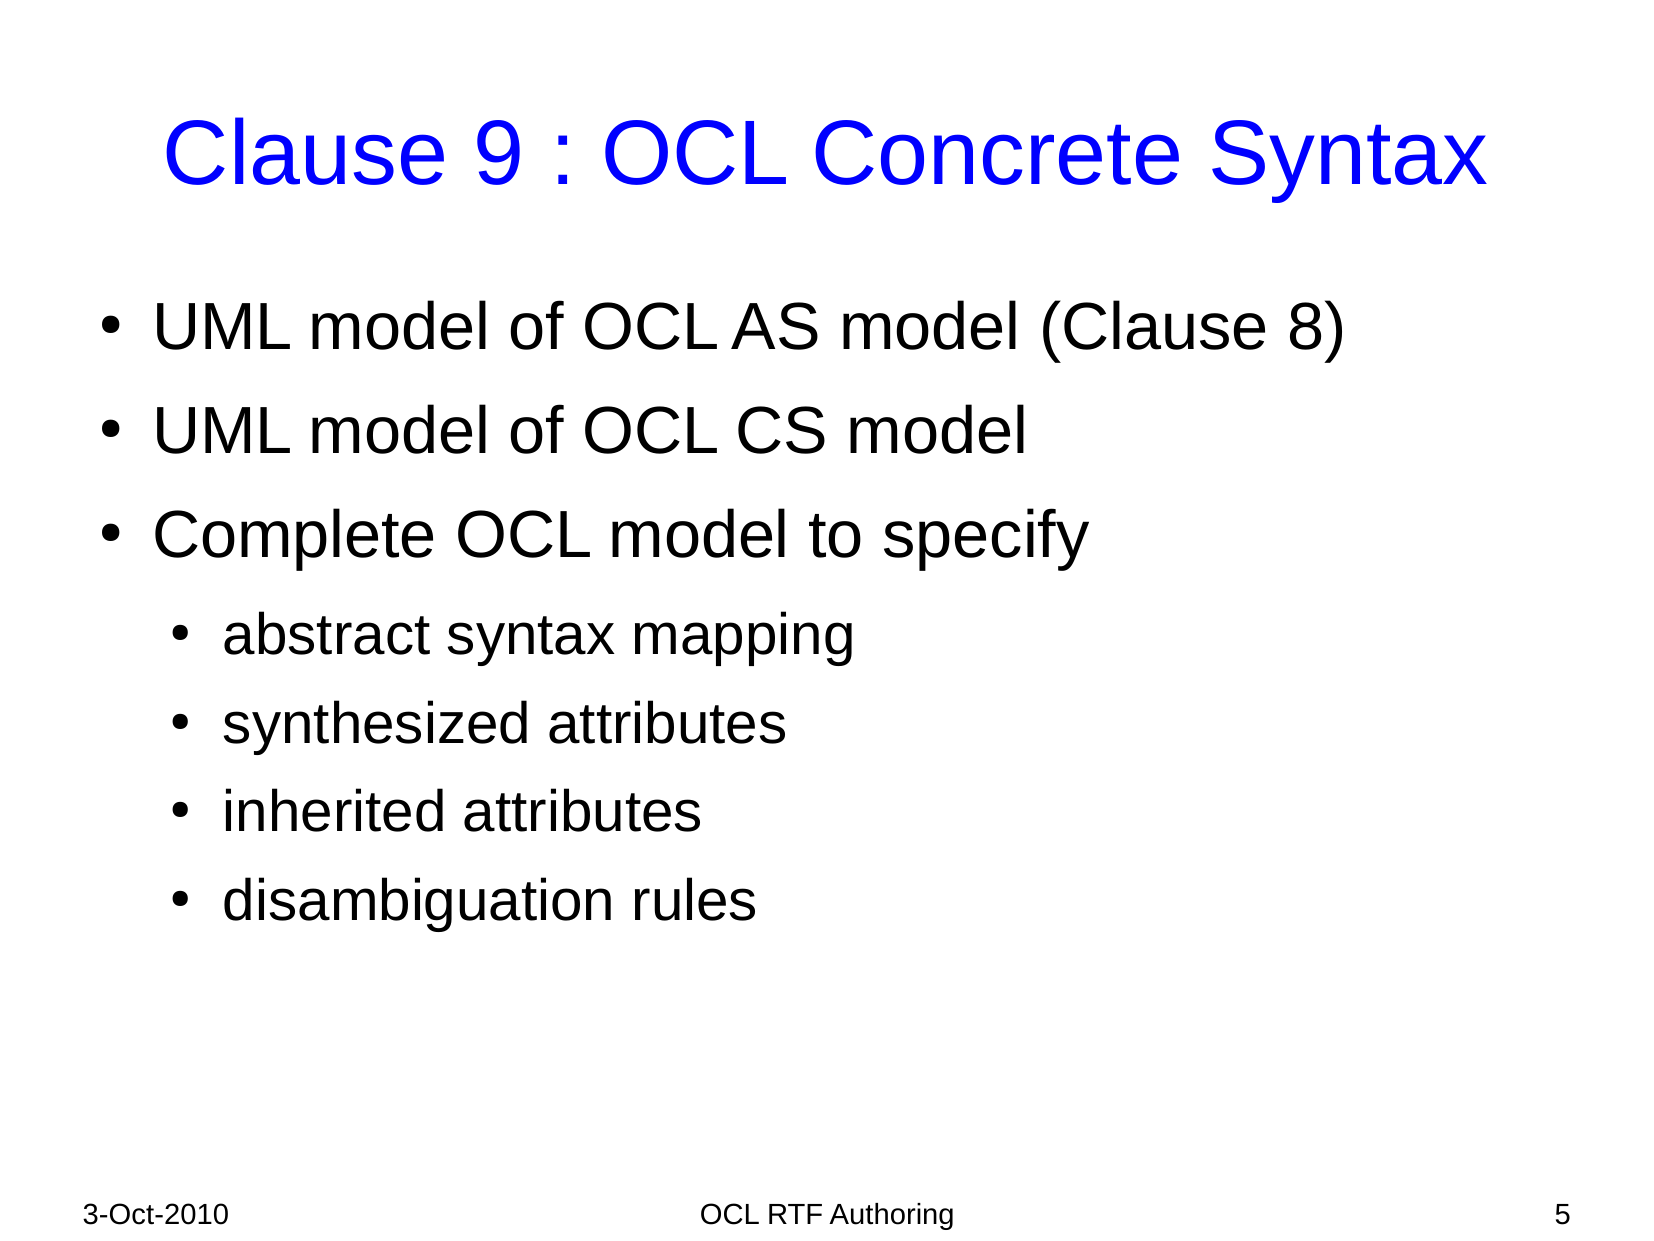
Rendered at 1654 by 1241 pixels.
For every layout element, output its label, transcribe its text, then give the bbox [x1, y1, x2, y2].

list UML model of OCL AS model (Clause 8) UML model of OCL CS model Complete OCL model to specify abstract syntax mapping synthesized attributes inherited attributes disambiguation rules [81, 288, 1570, 1093]
title Clause 9 : OCL Concrete Syntax [82, 56, 1571, 250]
